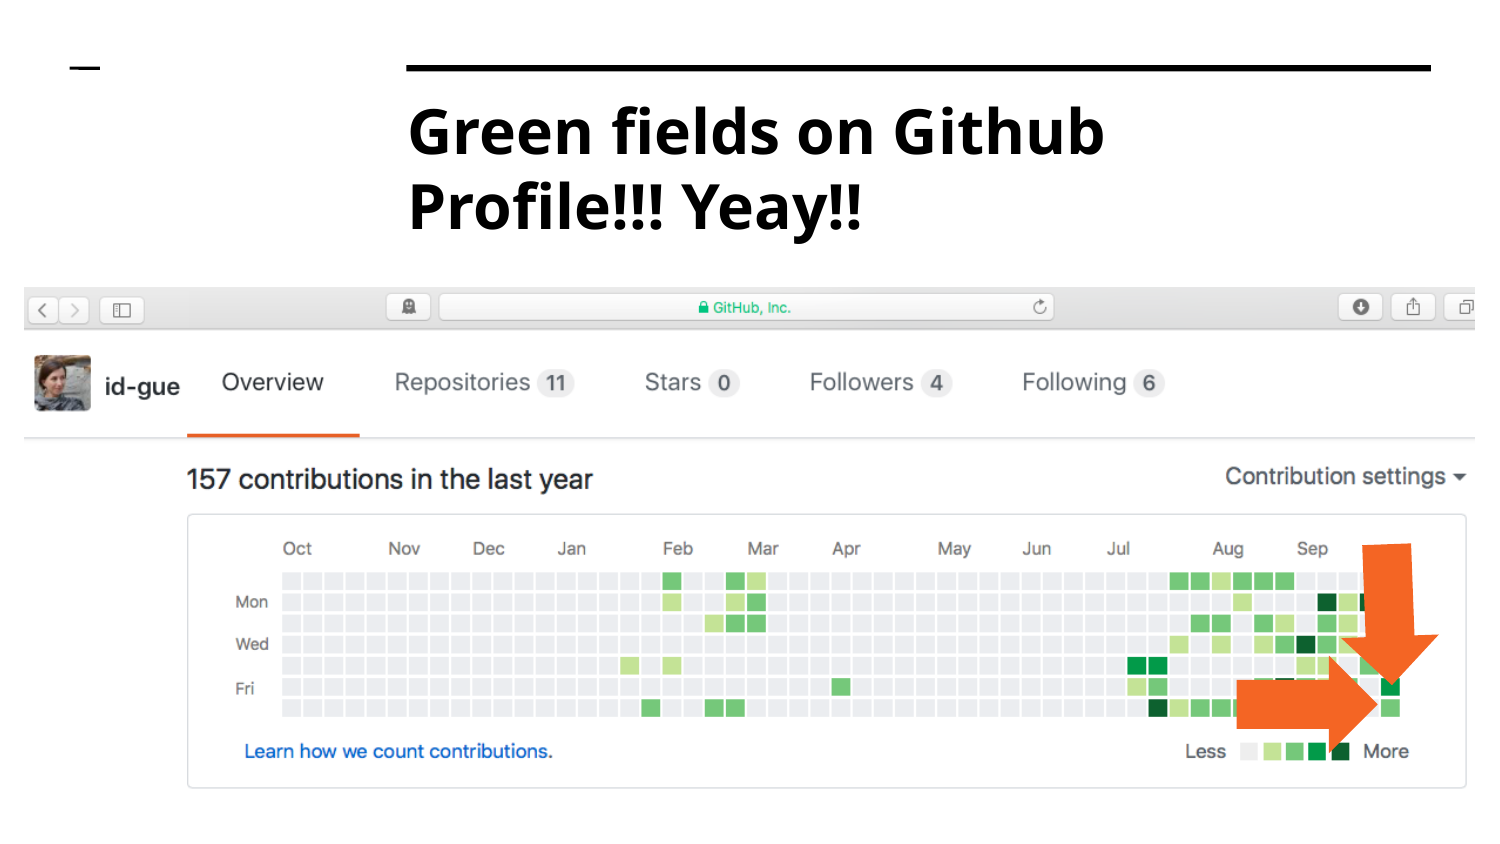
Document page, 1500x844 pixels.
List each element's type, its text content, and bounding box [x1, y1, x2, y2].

title Green fields on Github Profile!!! Yeay!! [392, 77, 1270, 154]
text_box [1341, 543, 1439, 686]
text_box [1236, 655, 1378, 754]
picture [24, 287, 1475, 798]
